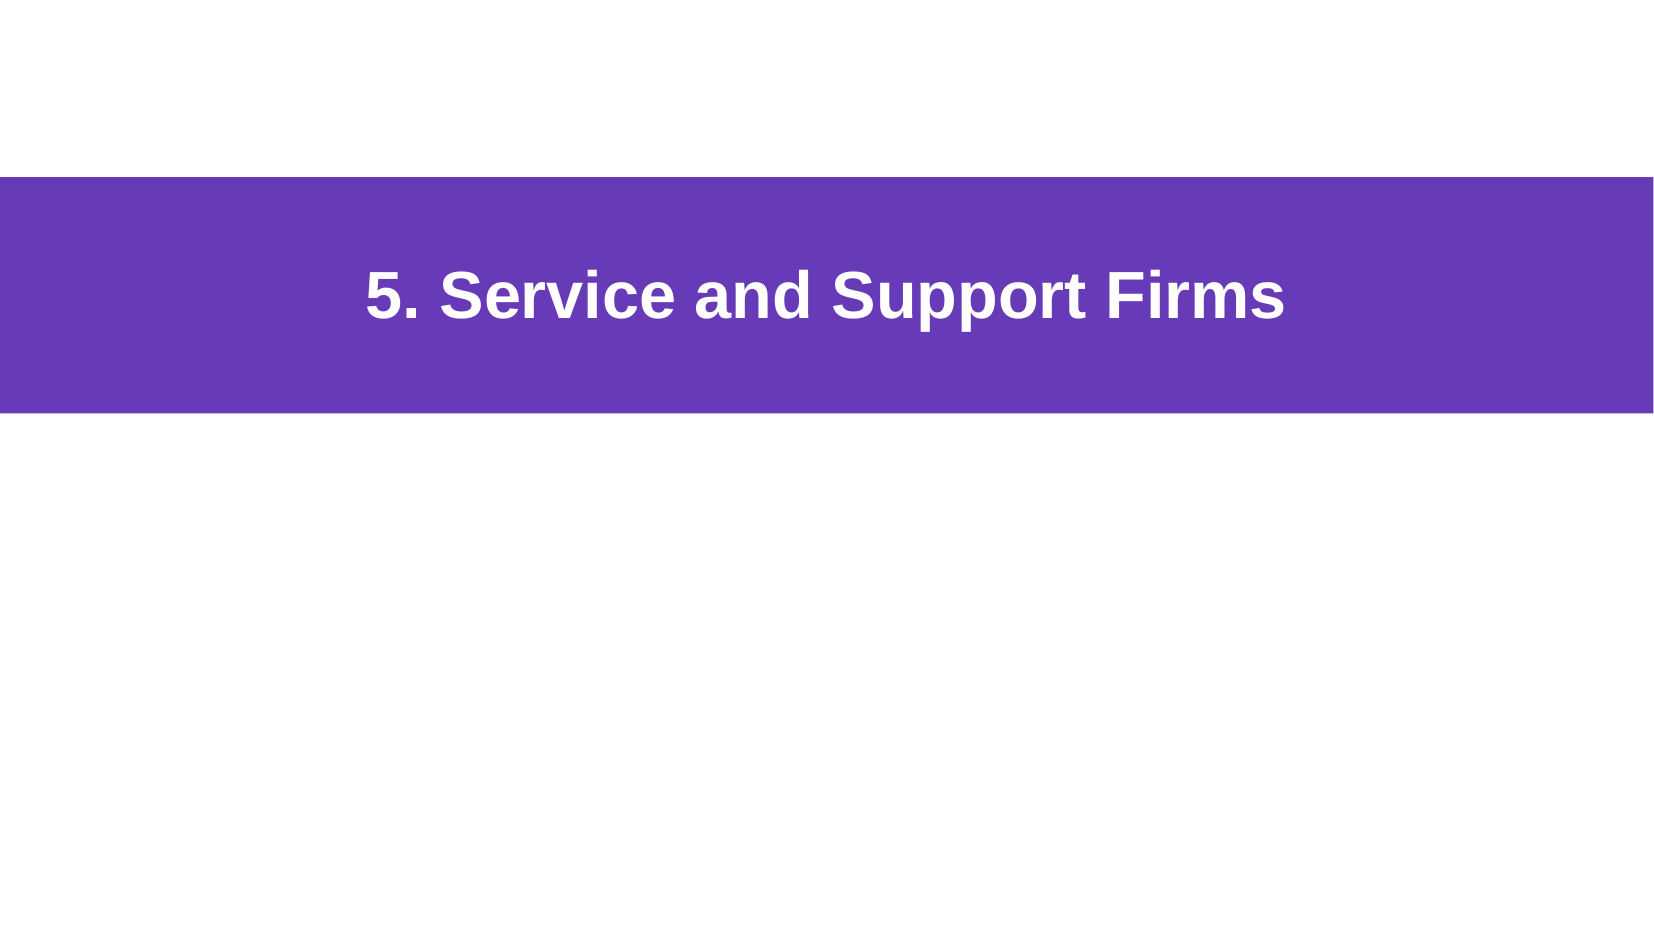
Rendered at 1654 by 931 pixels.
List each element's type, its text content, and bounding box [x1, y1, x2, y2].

title 5. Service and Support Firms [0, 177, 1654, 414]
